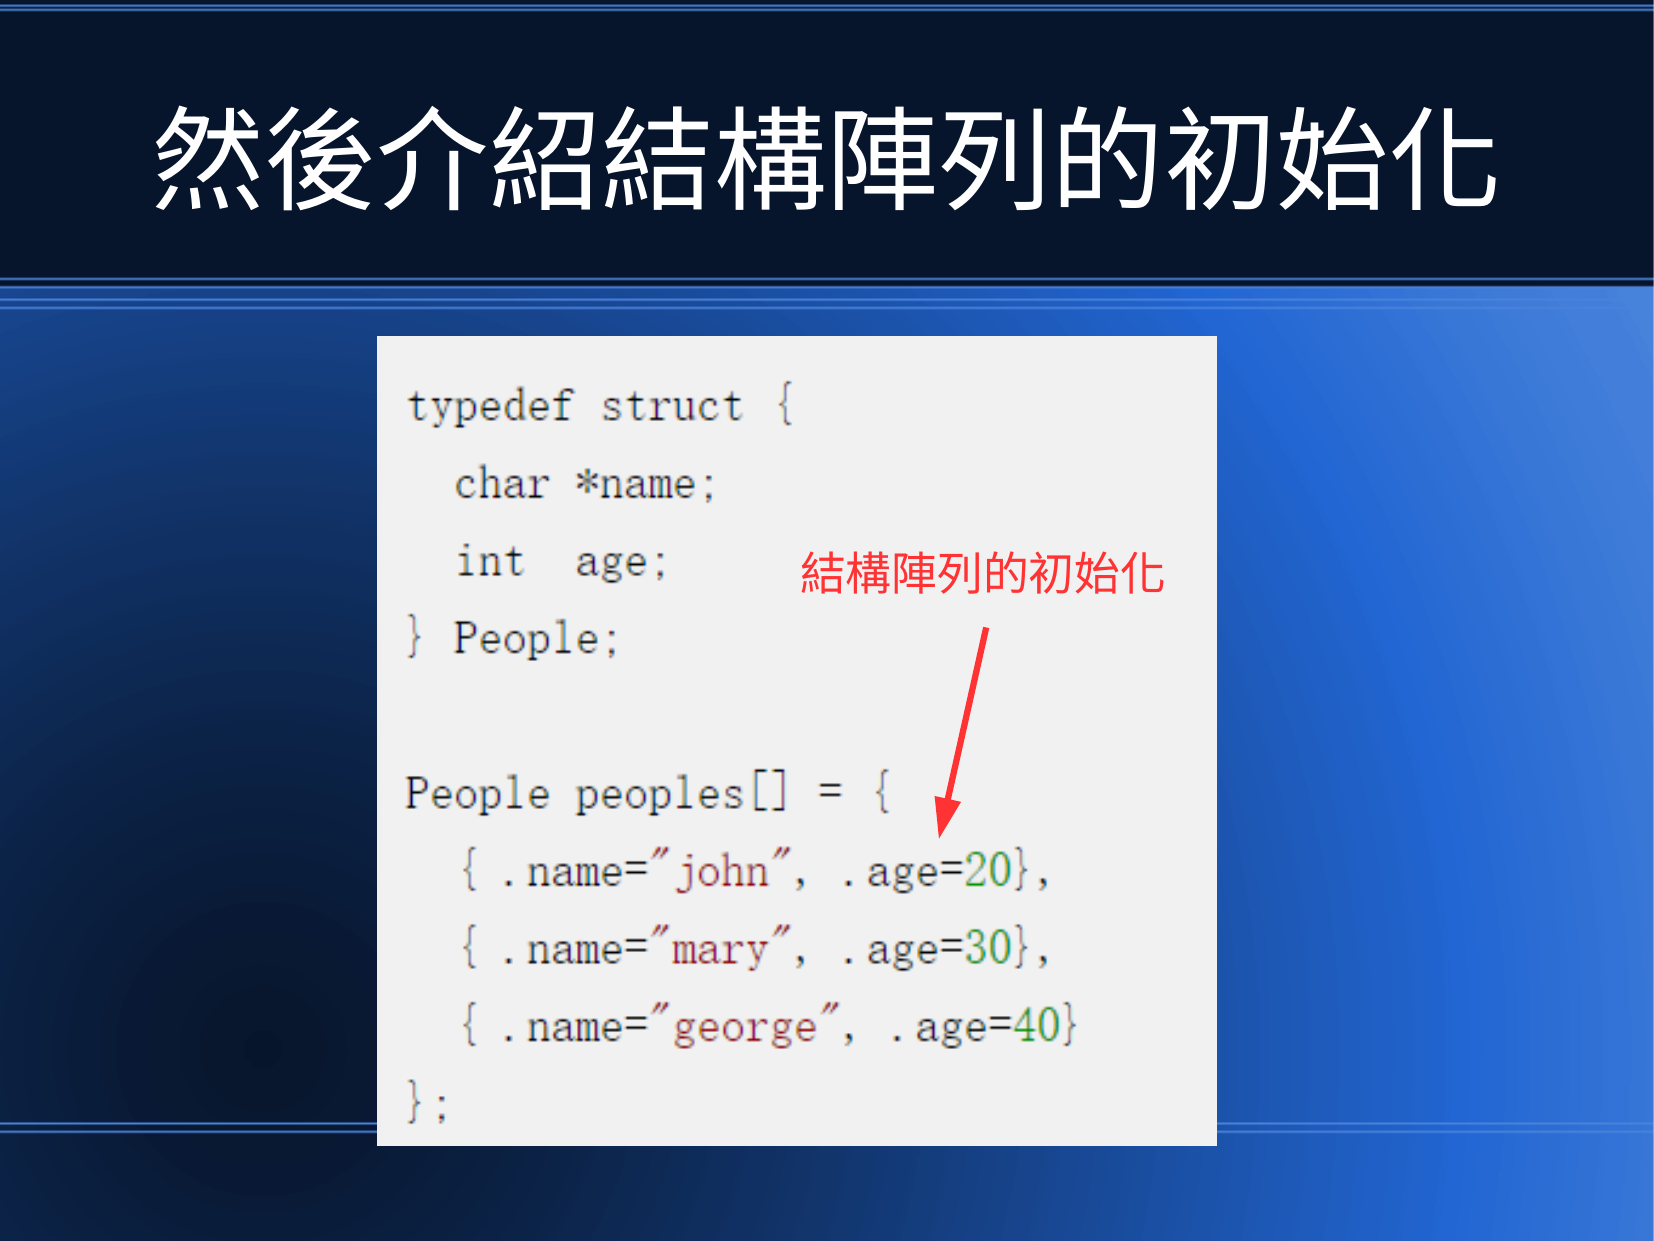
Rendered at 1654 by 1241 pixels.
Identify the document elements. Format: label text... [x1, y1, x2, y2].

text_box 結構陣列的初始化 [785, 530, 1182, 603]
title 然後介紹結構陣列的初始化 [82, 49, 1571, 257]
picture [0, 0, 1654, 1241]
